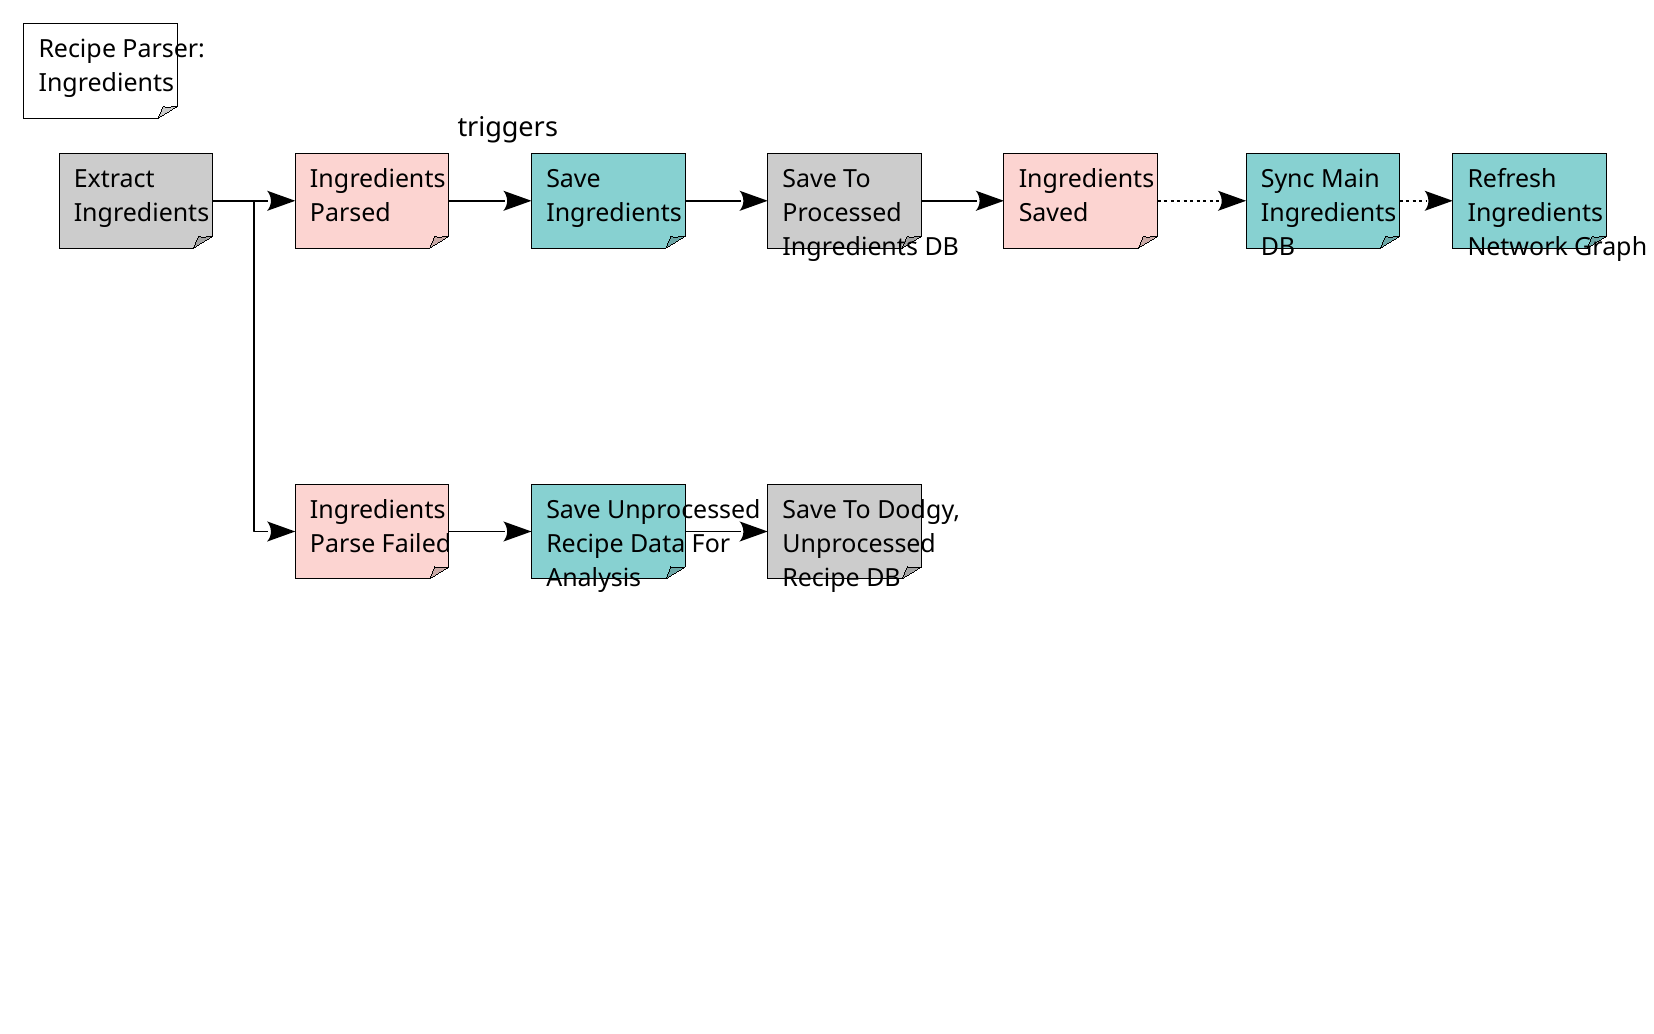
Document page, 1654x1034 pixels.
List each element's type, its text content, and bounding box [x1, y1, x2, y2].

text_box Ingredients Saved [1003, 153, 1158, 249]
text_box Save Unprocessed Recipe Data For Analysis [531, 484, 686, 579]
text_box Save To Dodgy, Unprocessed Recipe DB [767, 484, 922, 579]
text_box Recipe Parser: Ingredients [23, 23, 178, 119]
text_box Sync Main Ingredients DB [1246, 153, 1400, 249]
text_box Refresh Ingredients Network Graph [1452, 153, 1607, 249]
text_box triggers [442, 100, 567, 164]
text_box Save To Processed Ingredients DB [767, 153, 922, 249]
text_box Extract Ingredients [59, 153, 213, 249]
text_box Ingredients Parse Failed [295, 484, 449, 579]
text_box Ingredients Parsed [295, 153, 449, 249]
text_box Save Ingredients [531, 153, 686, 249]
